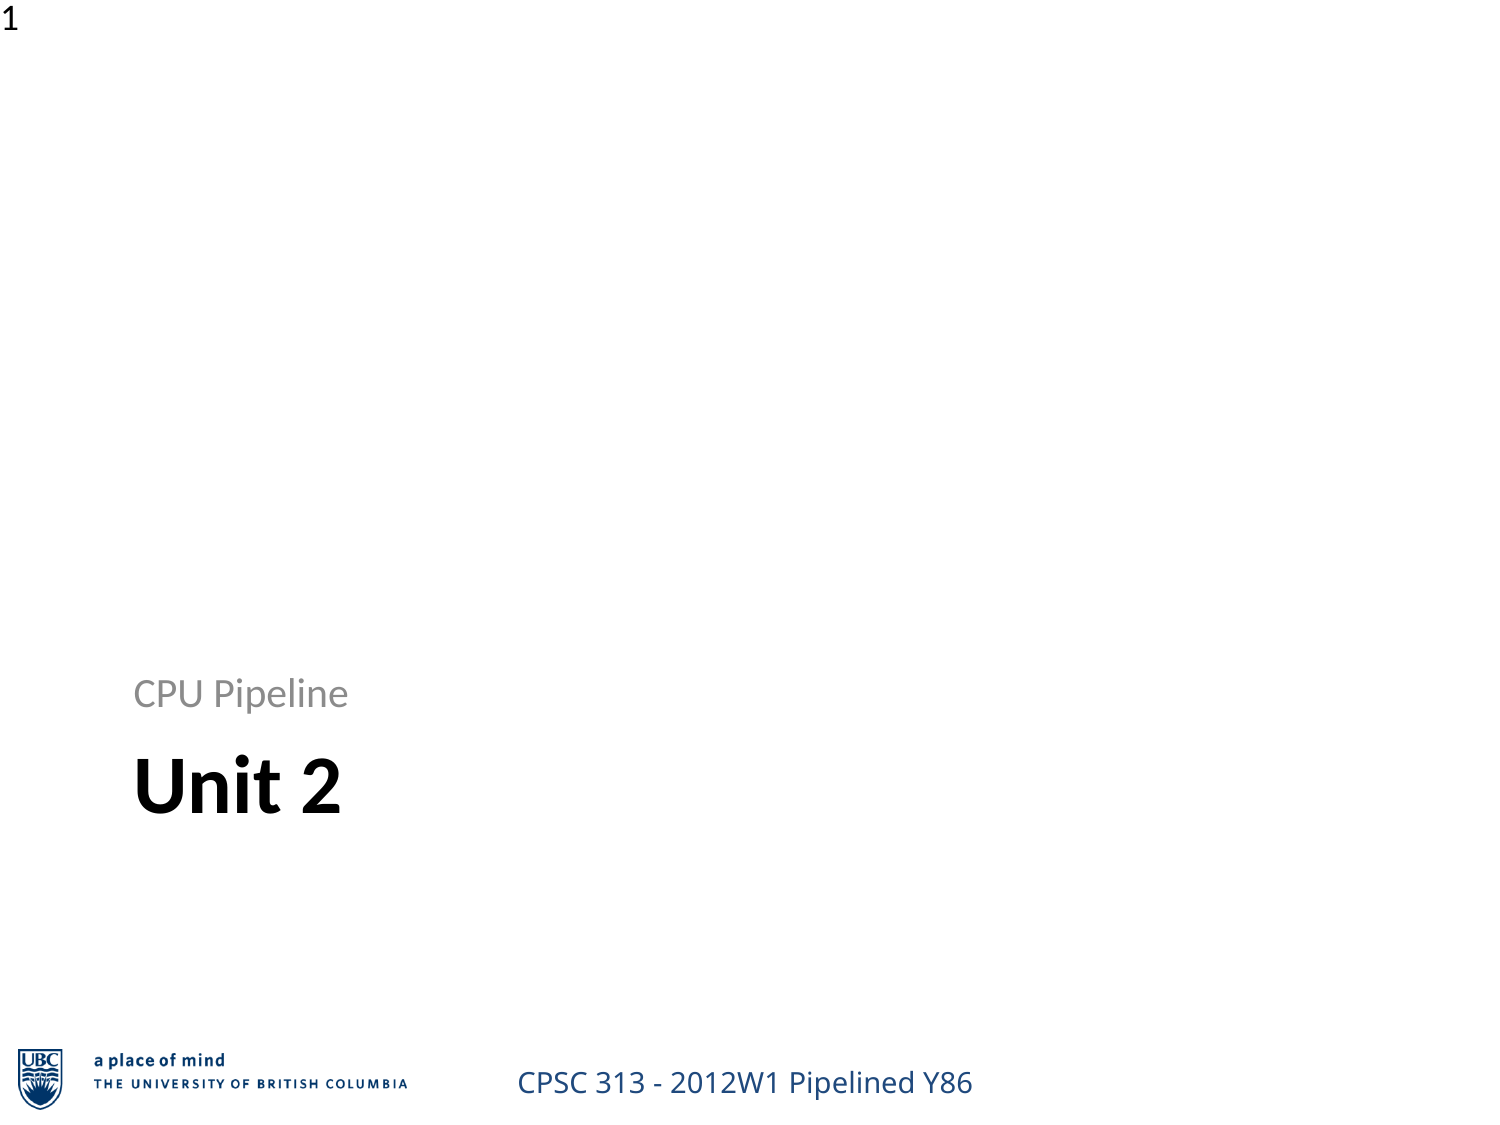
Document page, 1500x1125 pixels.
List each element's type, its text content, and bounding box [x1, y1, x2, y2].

title Unit 2 [118, 723, 1394, 947]
picture [18, 1049, 407, 1110]
list CPU Pipeline [118, 476, 1394, 723]
